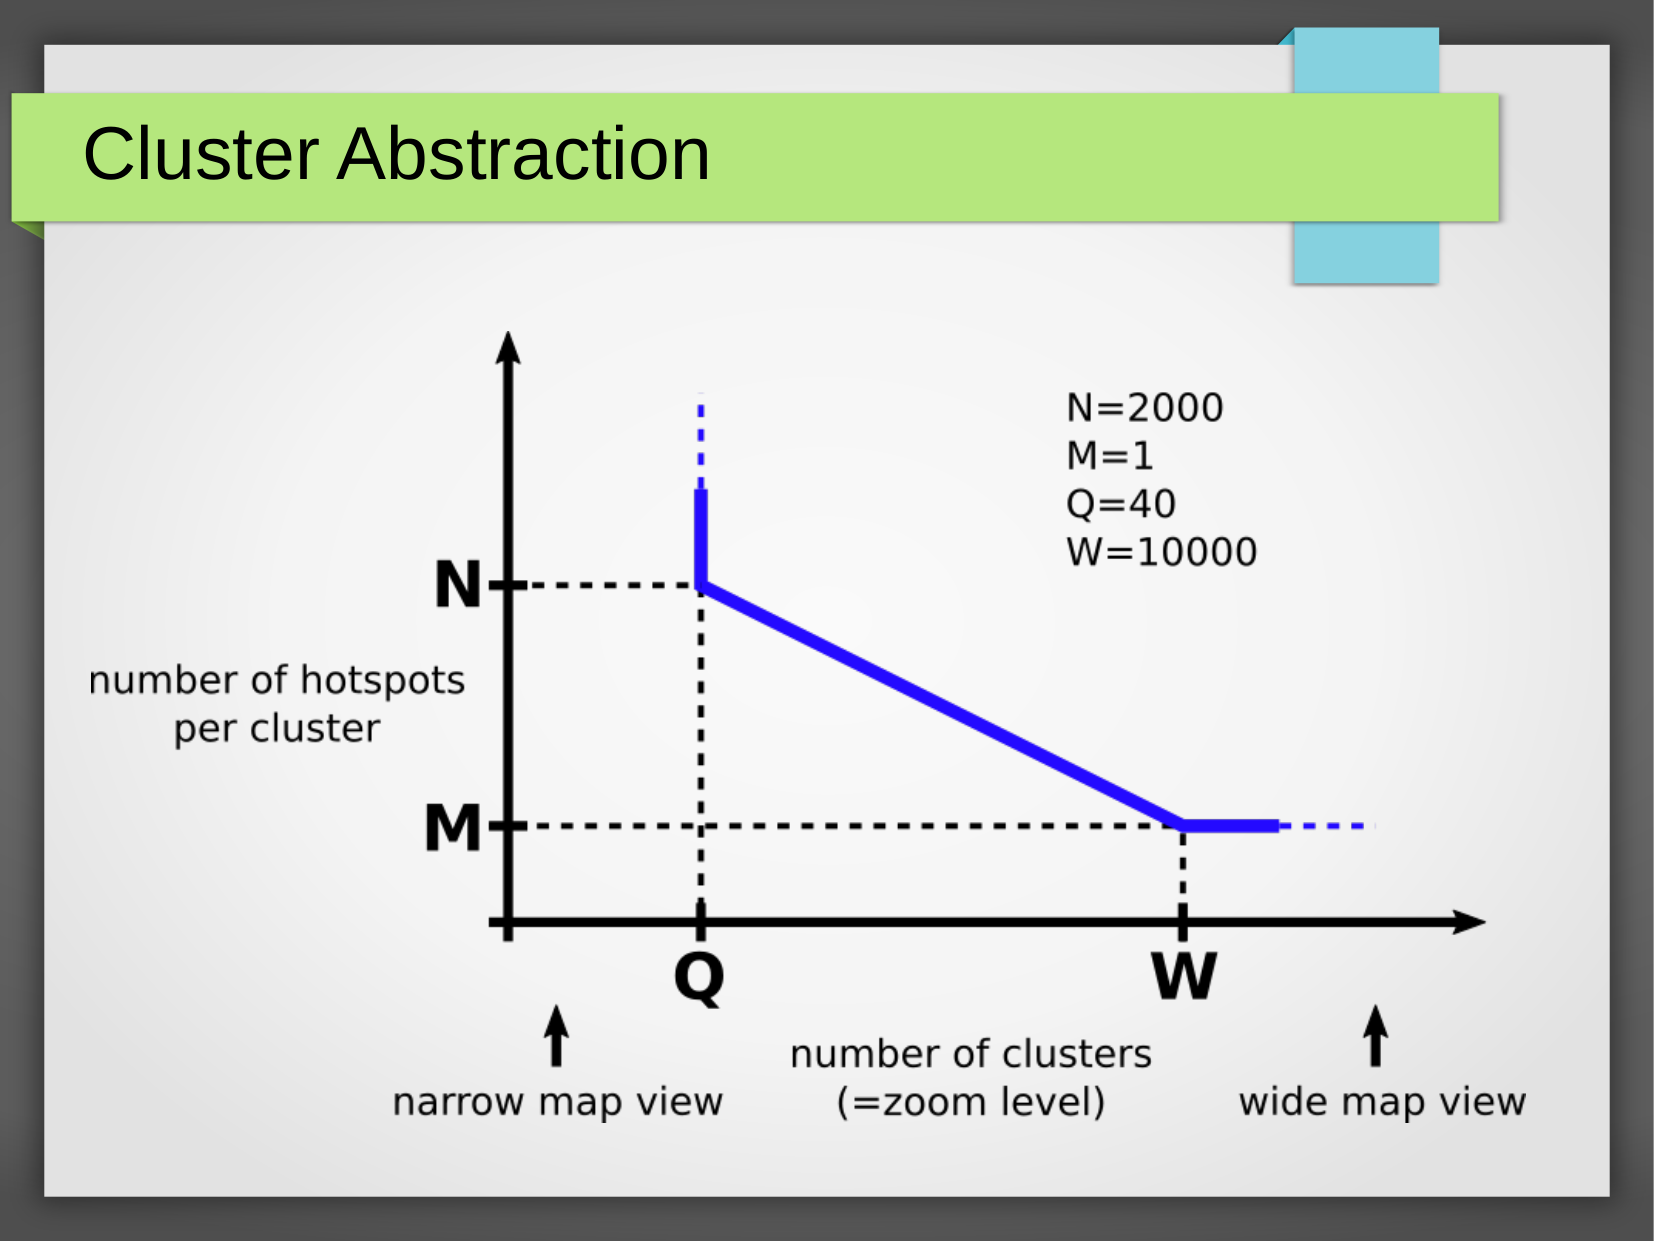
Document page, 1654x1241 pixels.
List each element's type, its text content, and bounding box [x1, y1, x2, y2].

picture [0, 0, 1654, 1241]
title Cluster Abstraction [82, 94, 1264, 213]
